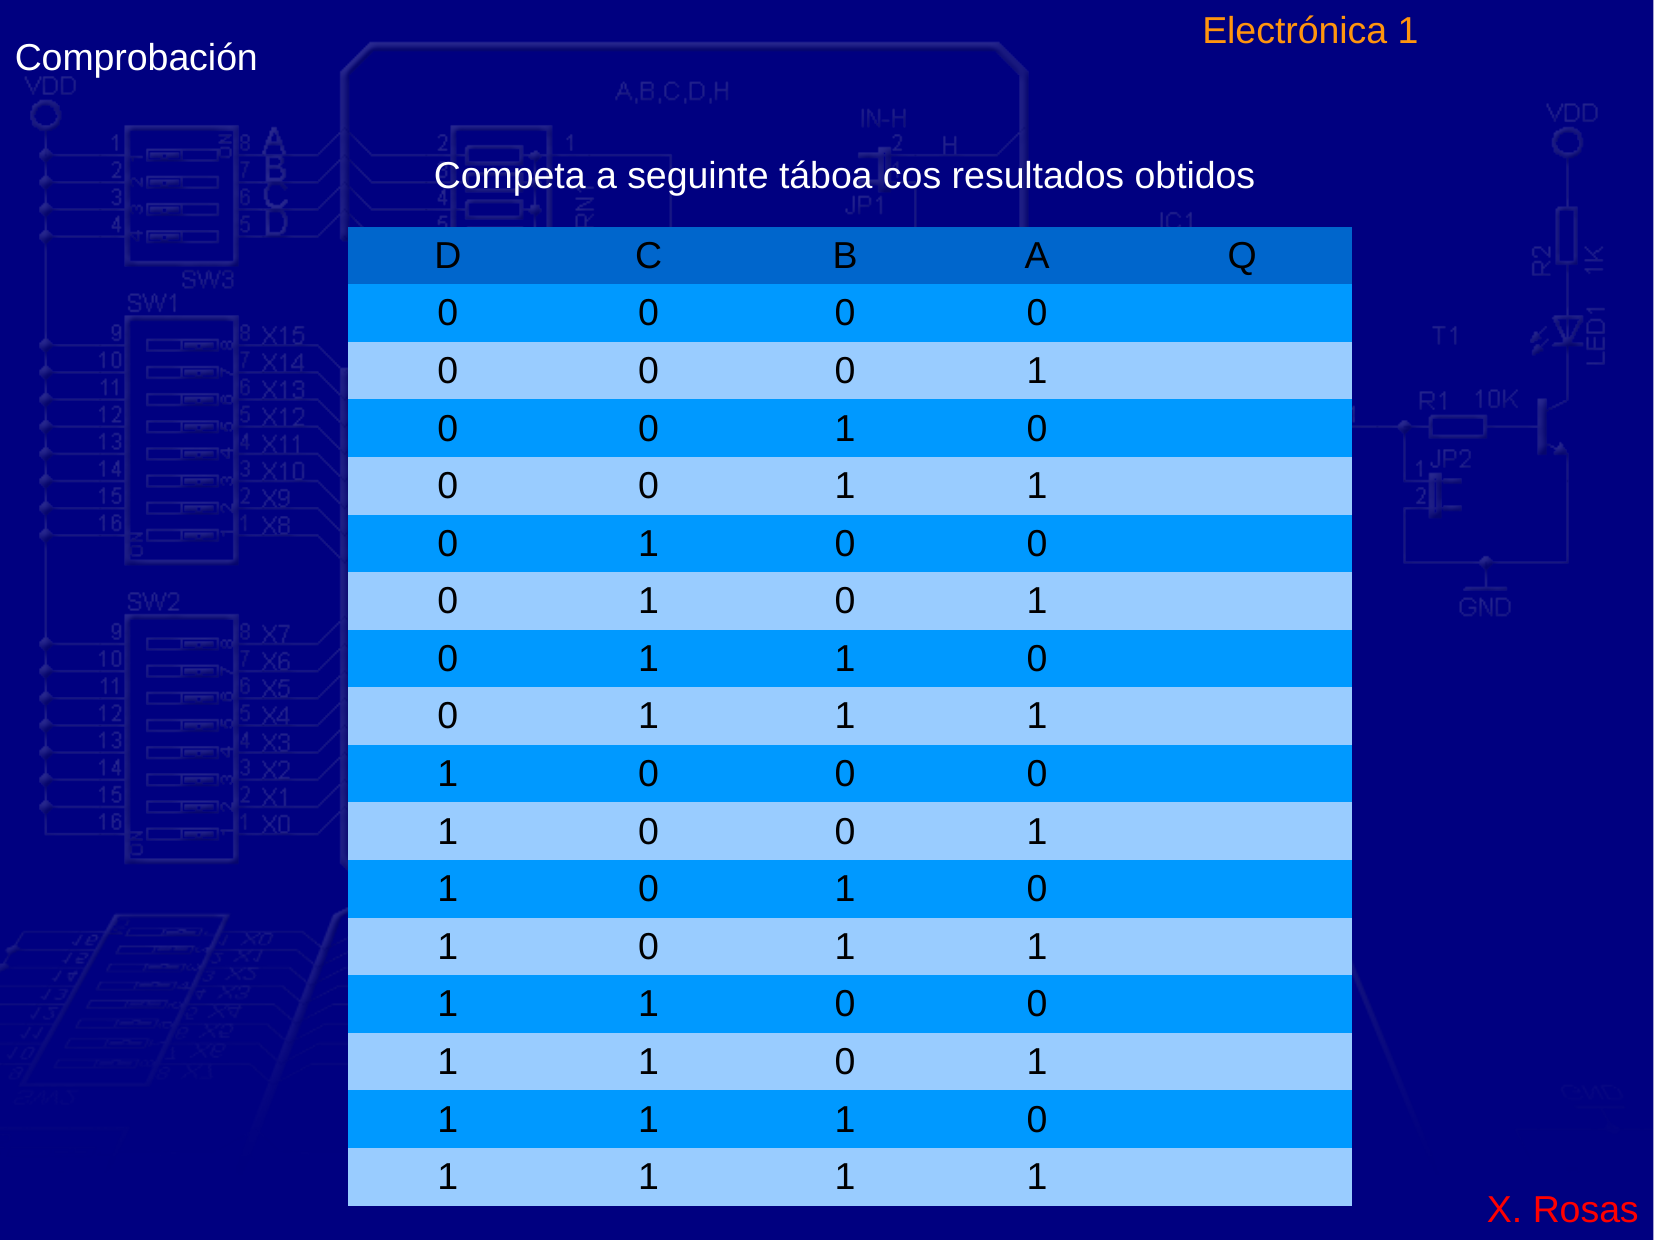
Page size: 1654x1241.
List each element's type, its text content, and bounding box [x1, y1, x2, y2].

table_cell 1 [548, 1090, 749, 1148]
table_cell 1 [548, 1148, 749, 1206]
table_cell 1 [548, 687, 749, 745]
table_cell [1133, 630, 1352, 687]
table_cell 1 [941, 802, 1133, 860]
table_cell 1 [348, 918, 548, 975]
table_cell 0 [941, 284, 1133, 342]
table_cell 1 [749, 918, 941, 975]
text_box Electrónica 1 [1187, 2, 1654, 60]
table_header C [548, 227, 749, 284]
table_cell 0 [941, 515, 1133, 572]
table_cell [1133, 1090, 1352, 1148]
table_cell [1133, 745, 1352, 802]
table_cell 0 [749, 745, 941, 802]
table_cell [1133, 457, 1352, 515]
table_cell 1 [941, 572, 1133, 630]
table_cell [1133, 975, 1352, 1033]
table_cell [1133, 515, 1352, 572]
table_cell 1 [348, 860, 548, 918]
table_cell 0 [749, 342, 941, 399]
table_cell 1 [749, 399, 941, 457]
table_cell 1 [548, 572, 749, 630]
table_cell 1 [348, 745, 548, 802]
table_cell [1133, 572, 1352, 630]
table_cell [1133, 860, 1352, 918]
table_cell 1 [941, 1033, 1133, 1090]
text_box X. Rosas [1472, 1181, 1654, 1239]
table_header Q [1133, 227, 1352, 284]
table_cell 1 [941, 687, 1133, 745]
table_cell 1 [548, 1033, 749, 1090]
table_cell 0 [348, 342, 548, 399]
table_cell 0 [941, 745, 1133, 802]
table_cell 0 [348, 457, 548, 515]
table_cell 1 [749, 457, 941, 515]
table_cell 0 [548, 860, 749, 918]
table_cell 0 [348, 399, 548, 457]
table_cell 1 [941, 1148, 1133, 1206]
table_cell [1133, 342, 1352, 399]
table_cell 1 [348, 1033, 548, 1090]
table_cell [1133, 687, 1352, 745]
table_cell 1 [749, 1148, 941, 1206]
table_cell 0 [941, 630, 1133, 687]
table_cell [1133, 1148, 1352, 1206]
table_cell 1 [749, 630, 941, 687]
table_cell 1 [348, 1090, 548, 1148]
table_header A [941, 227, 1133, 284]
table_cell 1 [749, 1090, 941, 1148]
table_cell 1 [941, 918, 1133, 975]
table_cell 0 [548, 457, 749, 515]
table_cell [1133, 284, 1352, 342]
table_cell 0 [941, 1090, 1133, 1148]
table_cell 1 [941, 457, 1133, 515]
table_cell 1 [749, 860, 941, 918]
table_cell [1133, 918, 1352, 975]
table_cell 0 [548, 342, 749, 399]
table_cell [1133, 1033, 1352, 1090]
table_cell 0 [749, 975, 941, 1033]
table_cell 0 [348, 515, 548, 572]
table_cell 0 [548, 802, 749, 860]
text_box Competa a seguinte táboa cos resultados obtidos [419, 147, 1394, 205]
table_cell 0 [348, 687, 548, 745]
table_cell 0 [749, 1033, 941, 1090]
table_cell 0 [548, 745, 749, 802]
table_cell 0 [749, 572, 941, 630]
table_cell 1 [941, 342, 1133, 399]
table_cell 0 [548, 399, 749, 457]
table_cell 1 [548, 975, 749, 1033]
table_cell 1 [749, 687, 941, 745]
table_cell 0 [749, 515, 941, 572]
table_cell 0 [941, 975, 1133, 1033]
table_header D [348, 227, 548, 284]
table_cell [1133, 399, 1352, 457]
table_cell 1 [548, 515, 749, 572]
table_cell 0 [548, 918, 749, 975]
table_cell 0 [941, 399, 1133, 457]
table_cell 0 [348, 630, 548, 687]
table_cell 1 [548, 630, 749, 687]
table_cell 1 [348, 1148, 548, 1206]
text_box Comprobación [0, 29, 296, 119]
picture [0, 0, 1654, 1241]
table_cell 0 [348, 572, 548, 630]
table_cell 0 [548, 284, 749, 342]
table_cell 0 [749, 802, 941, 860]
table_cell 0 [348, 284, 548, 342]
table_cell 0 [941, 860, 1133, 918]
table_header B [749, 227, 941, 284]
table_cell 1 [348, 802, 548, 860]
table_cell 0 [749, 284, 941, 342]
table_cell 1 [348, 975, 548, 1033]
table_cell [1133, 802, 1352, 860]
